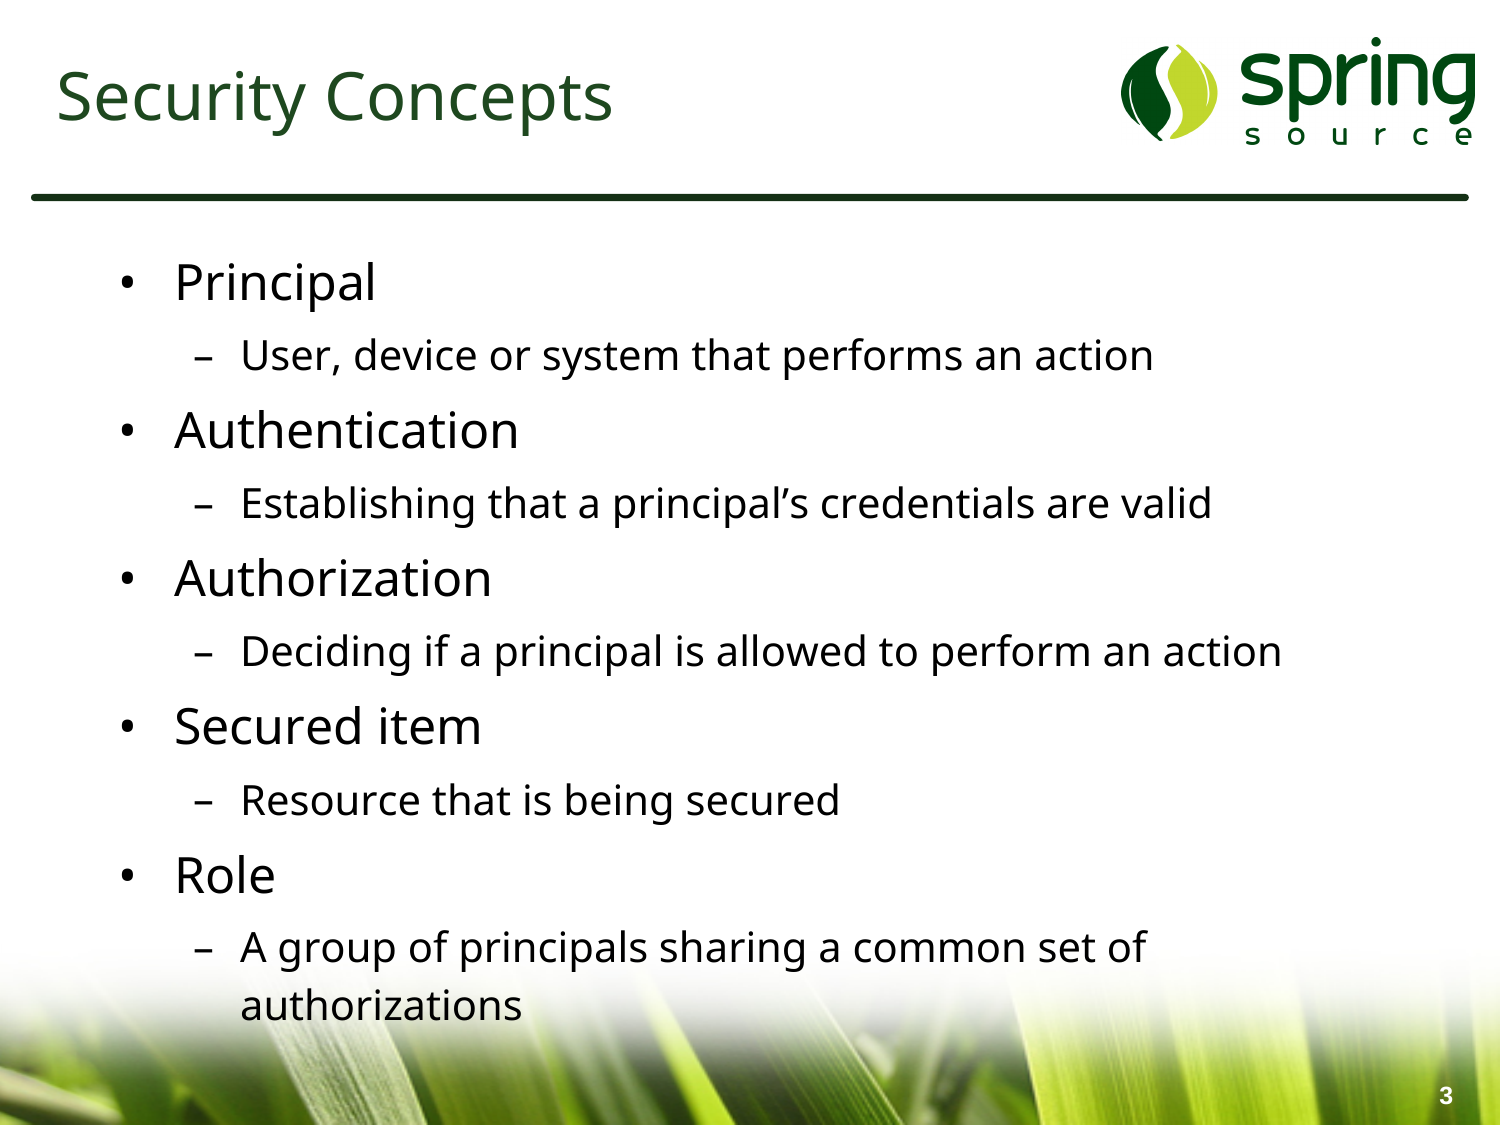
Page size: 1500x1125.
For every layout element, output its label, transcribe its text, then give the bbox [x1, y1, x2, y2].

picture [0, 944, 1500, 1125]
list Principal User, device or system that performs an action Authentication Establishing that a principal’s credentials are valid Authorization Deciding if a principal is allowed to perform an action Secured item Resource that is being secured Role A group of principals sharing a common set of authorizations [103, 239, 1394, 965]
title Security Concepts [56, 14, 1089, 176]
picture [1121, 37, 1475, 145]
